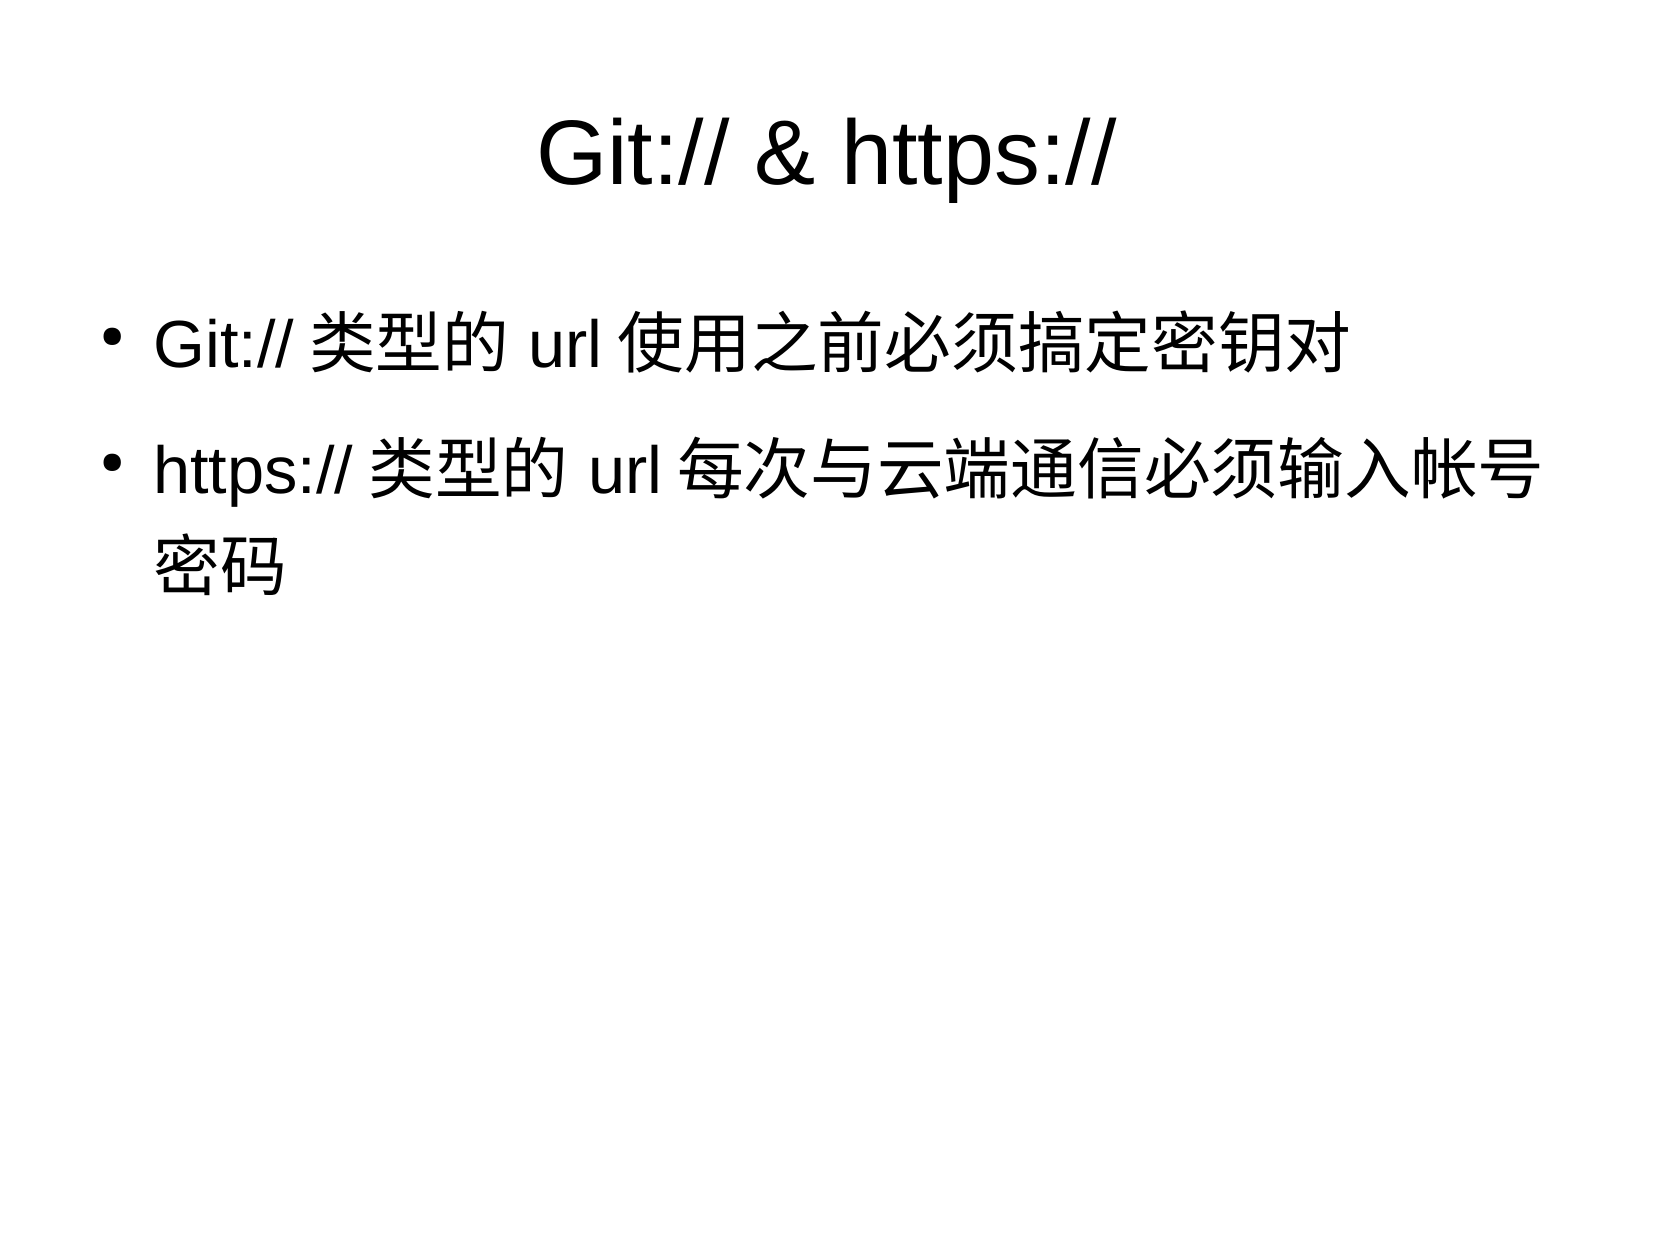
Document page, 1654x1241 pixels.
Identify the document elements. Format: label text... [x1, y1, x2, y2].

list Git://类型的url使用之前必须搞定密钥对 https://类型的url每次与云端通信必须输入帐号密码 [82, 290, 1571, 1010]
title Git:// & https:// [82, 49, 1571, 257]
